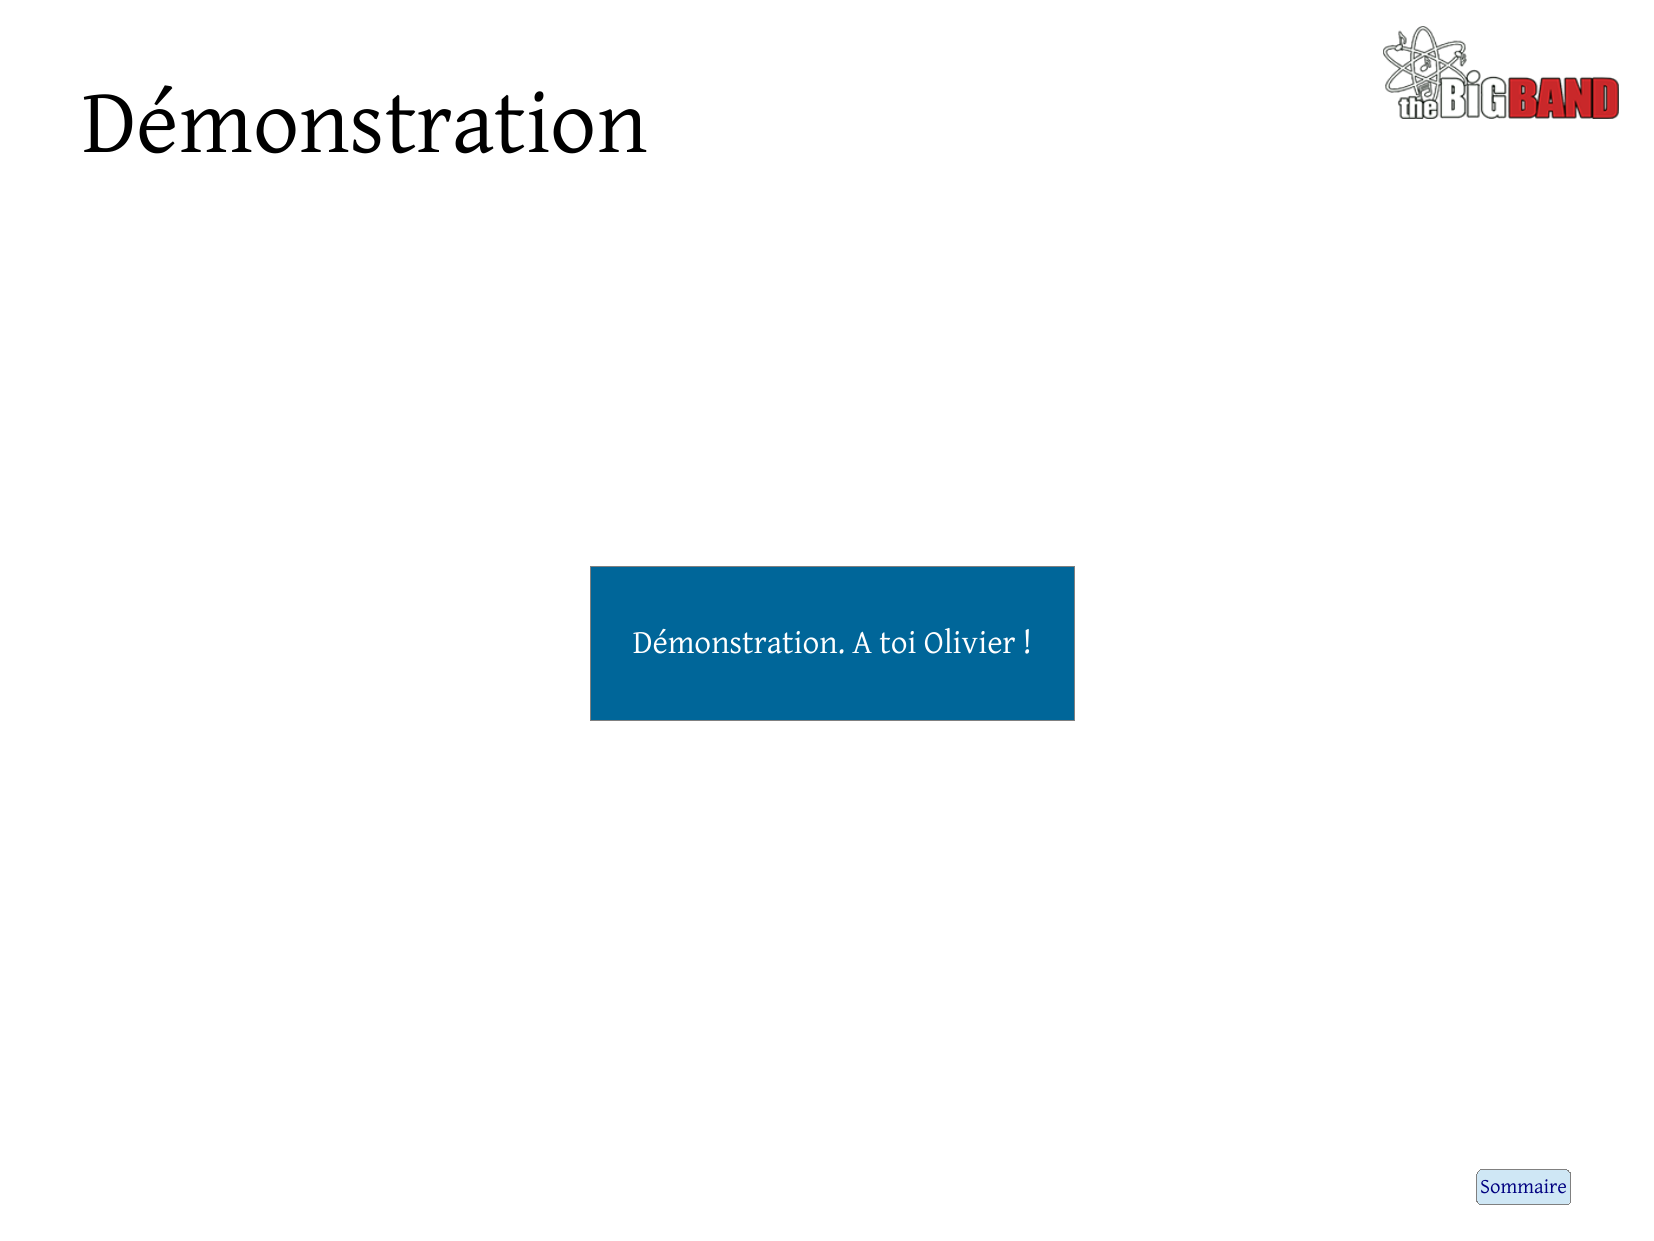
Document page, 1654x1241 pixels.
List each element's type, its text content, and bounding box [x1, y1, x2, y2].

text_box Sommaire [1476, 1169, 1571, 1205]
title Démonstration [82, 49, 1571, 201]
picture [1383, 26, 1619, 119]
text_box Démonstration. A toi Olivier ! [590, 566, 1075, 721]
